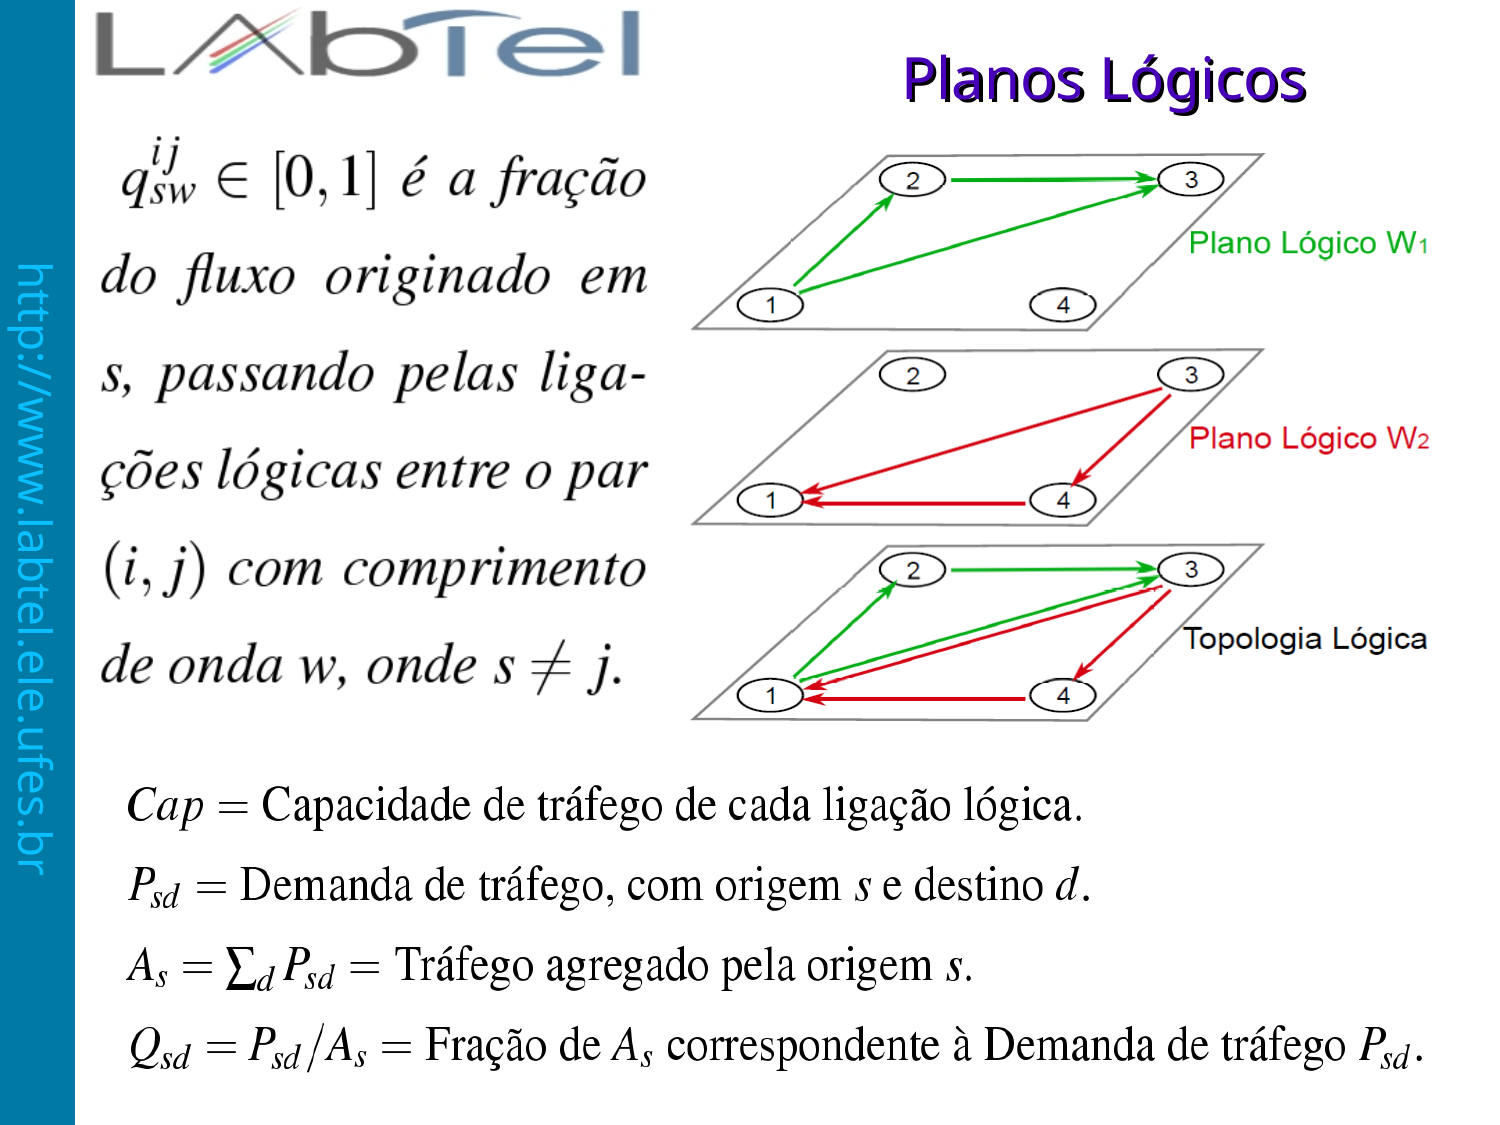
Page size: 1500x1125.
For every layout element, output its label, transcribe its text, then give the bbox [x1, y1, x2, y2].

title Planos Lógicos [867, 0, 1376, 141]
picture [687, 141, 1434, 724]
picture [76, 0, 675, 88]
picture [92, 128, 658, 704]
picture [126, 777, 1426, 1073]
